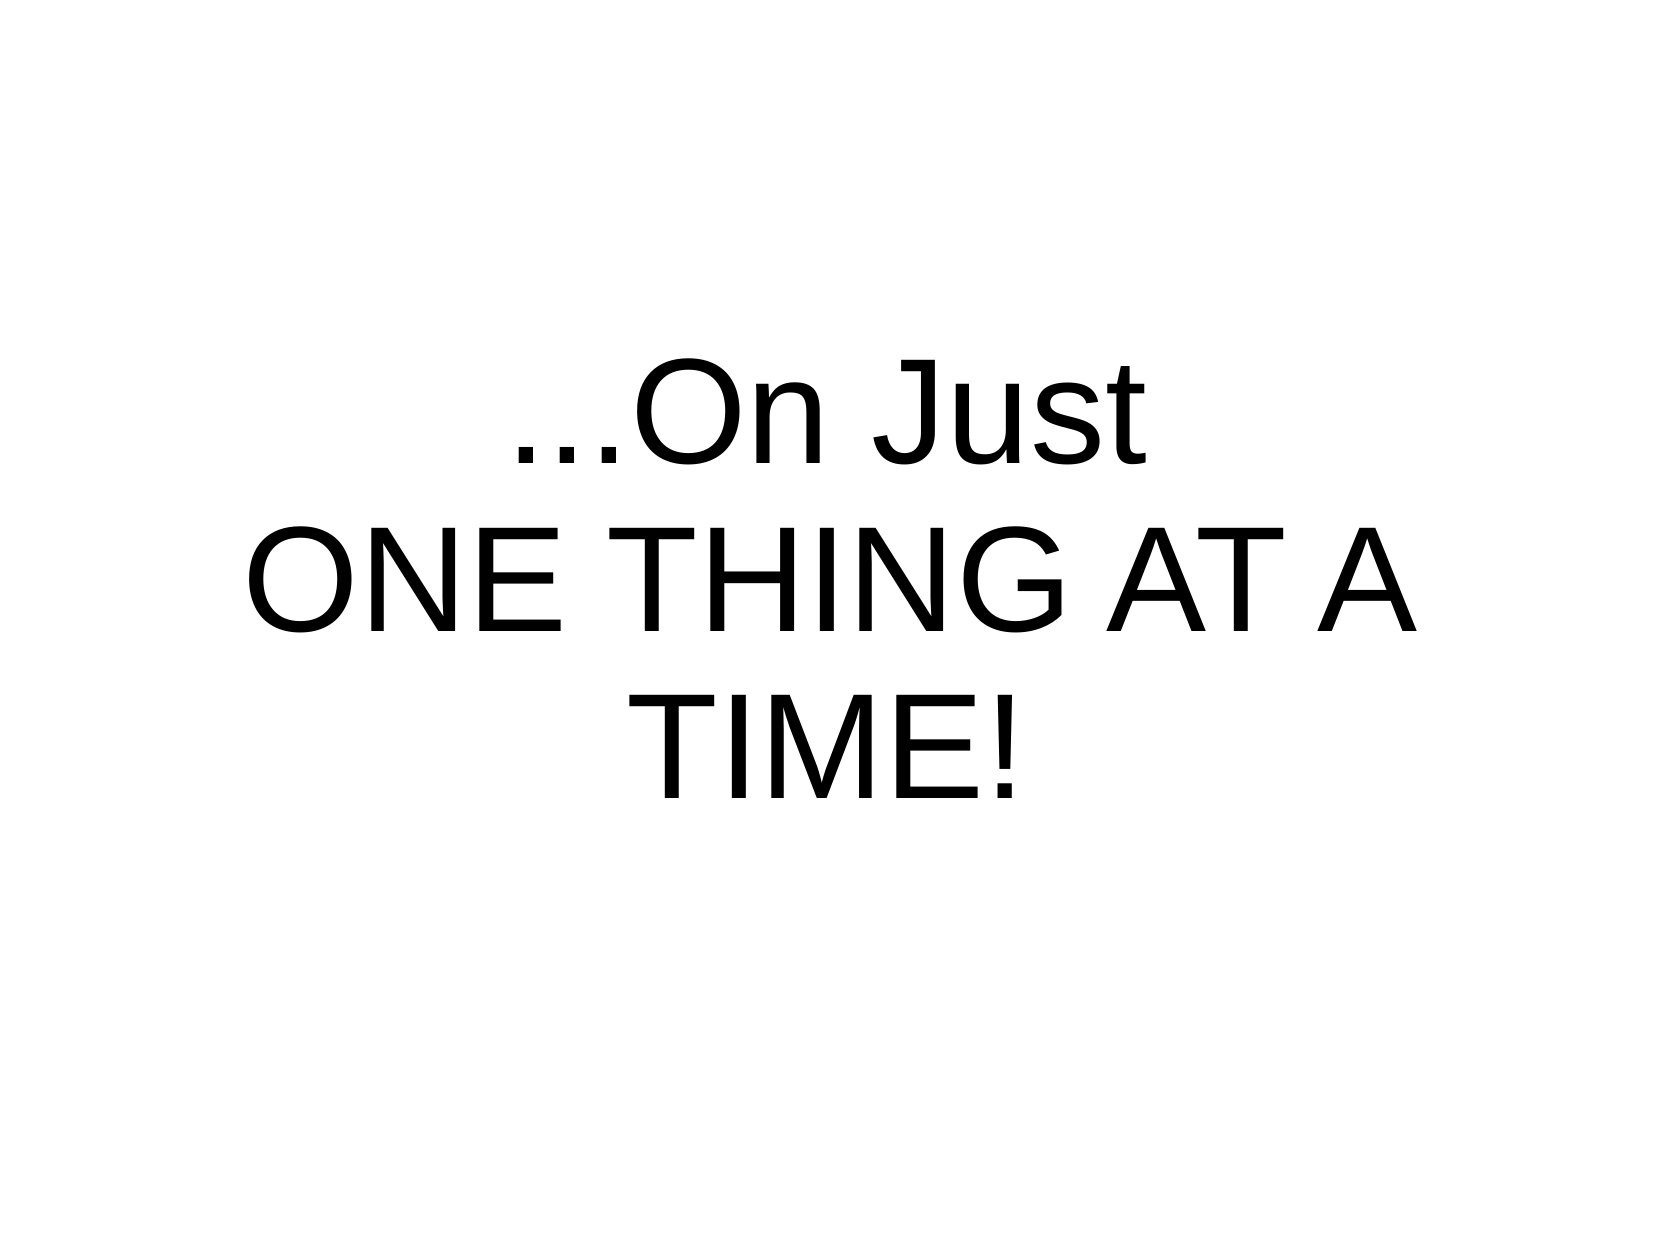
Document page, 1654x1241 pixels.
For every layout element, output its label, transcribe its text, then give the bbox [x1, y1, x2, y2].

subtitle ...On Just ONE THING AT A TIME! [82, 56, 1571, 1102]
